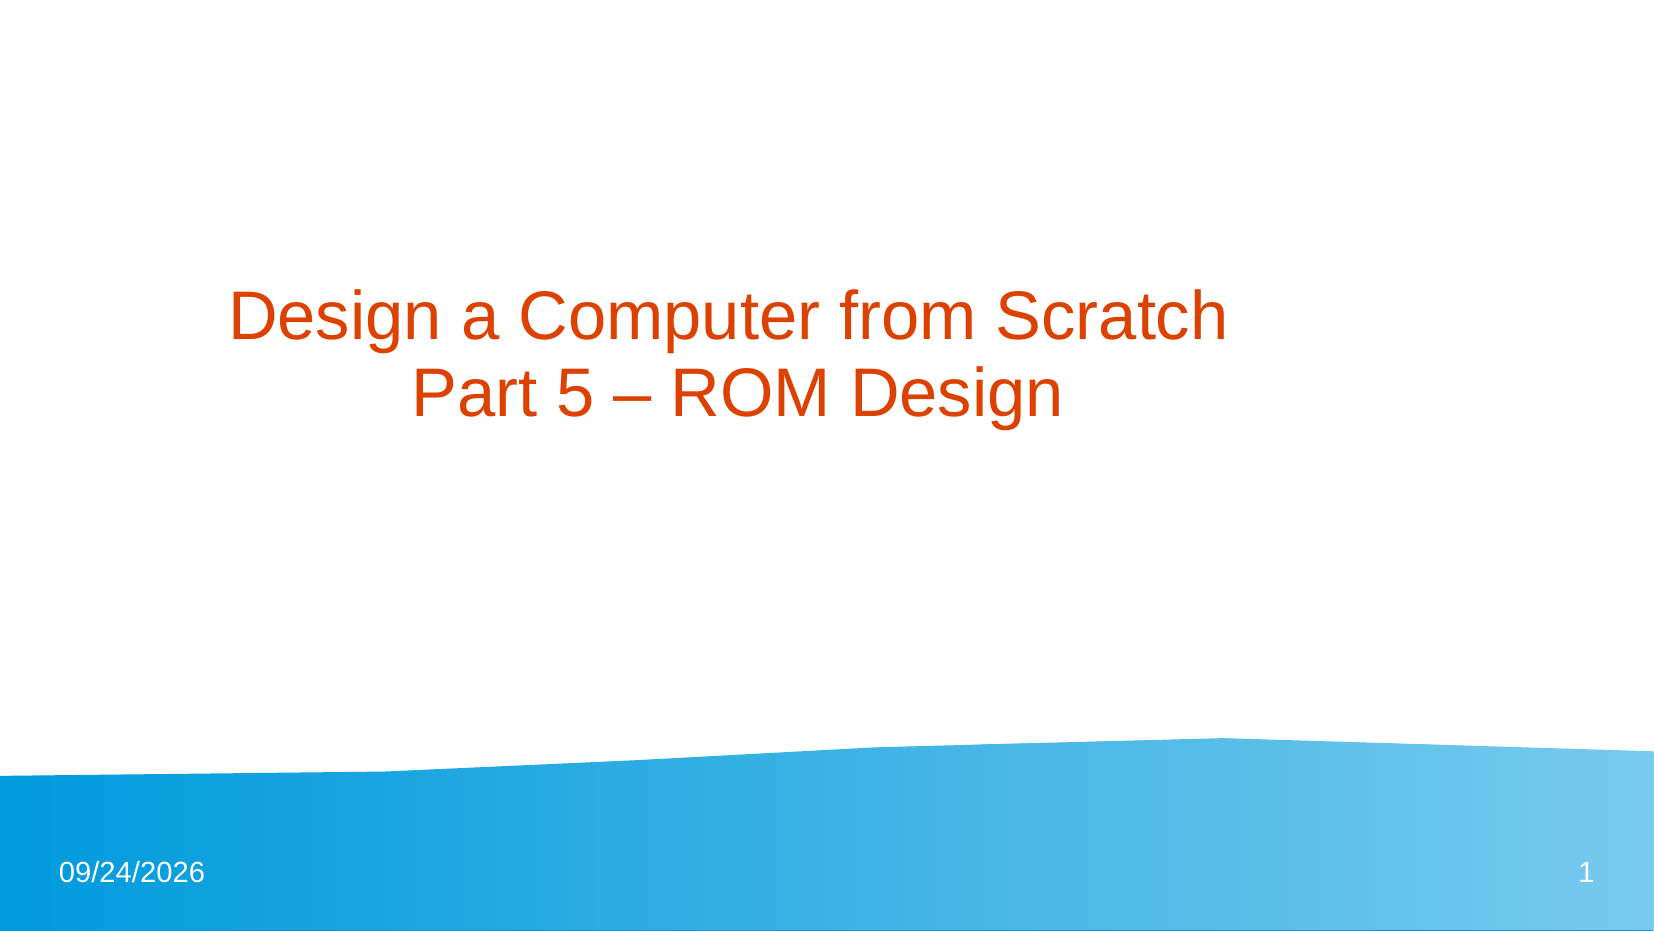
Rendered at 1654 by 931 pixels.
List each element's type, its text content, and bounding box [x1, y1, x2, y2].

title Design a Computer from Scratch Part 5 – ROM Design [0, 265, 1477, 443]
